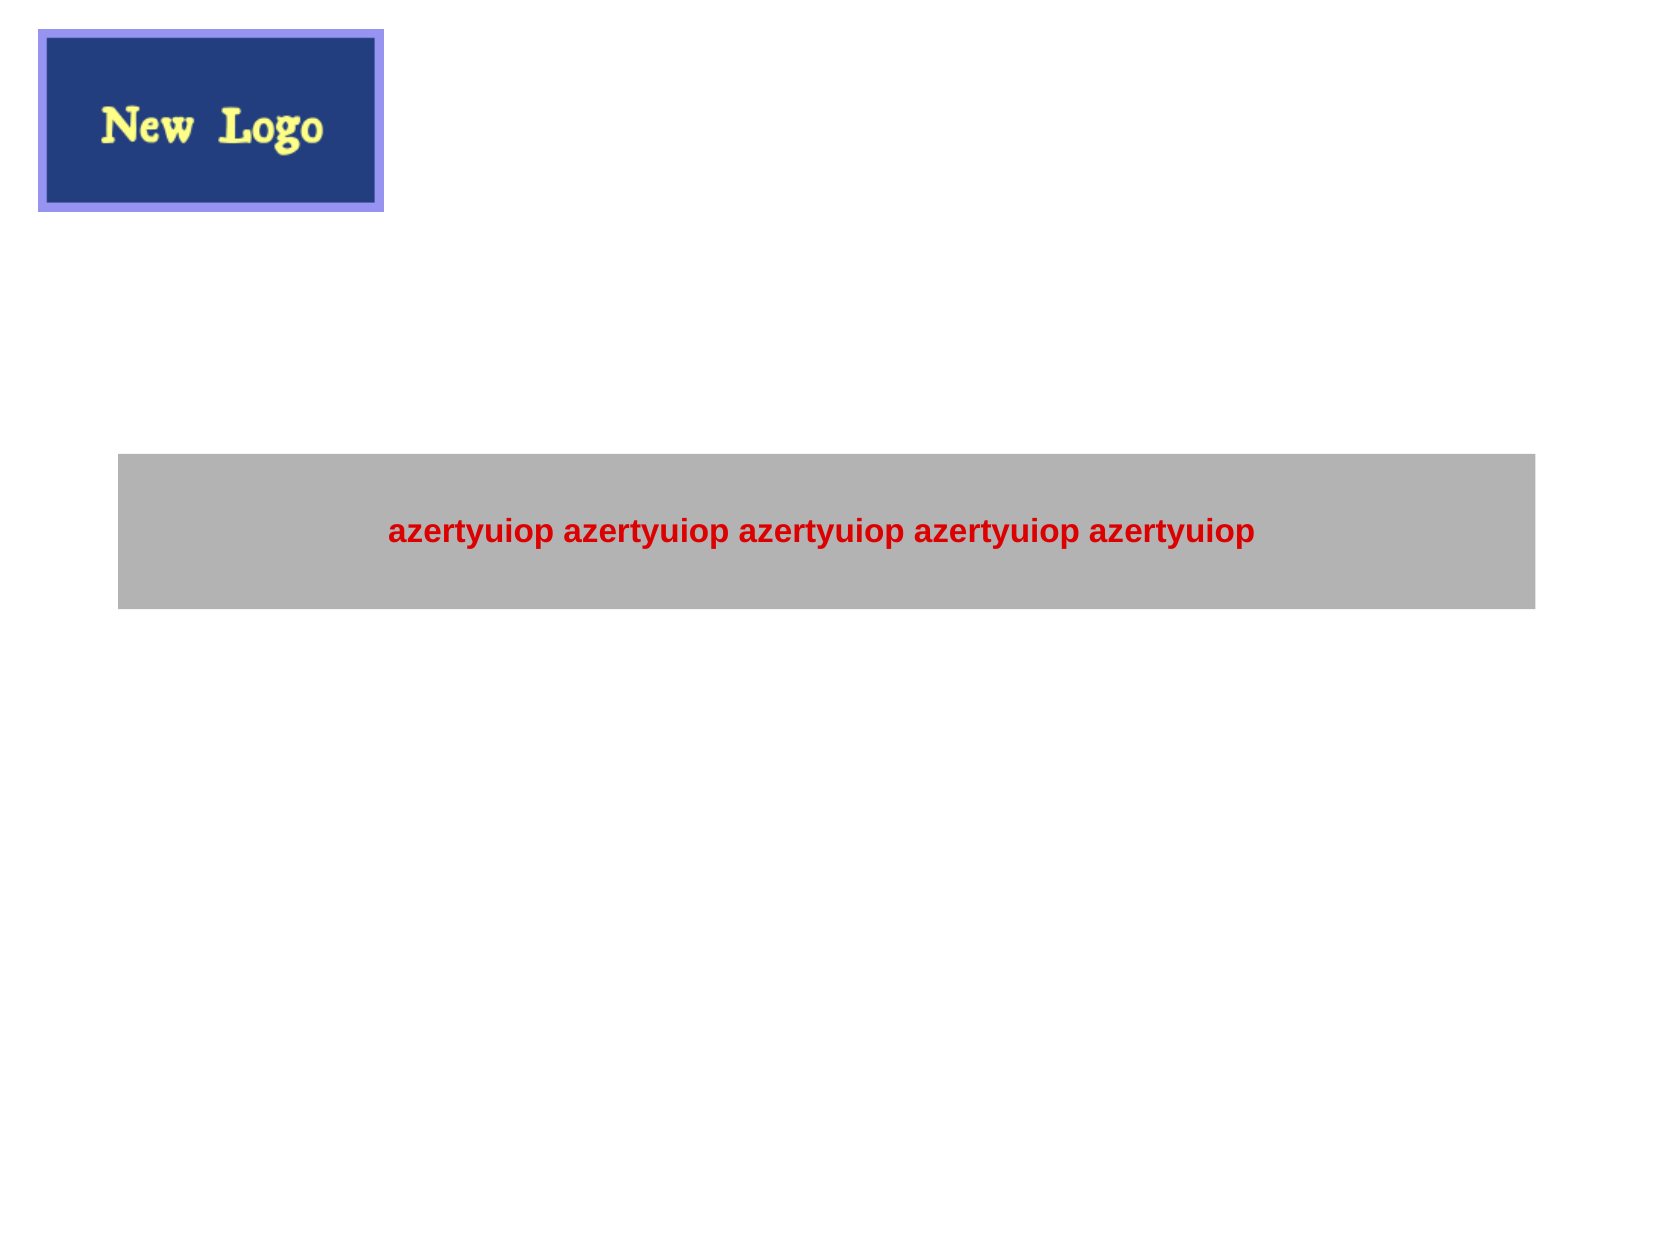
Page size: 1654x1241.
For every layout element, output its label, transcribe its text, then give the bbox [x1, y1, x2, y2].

text_box azertyuiop azertyuiop azertyuiop azertyuiop azertyuiop [118, 453, 1536, 610]
picture [38, 29, 384, 212]
